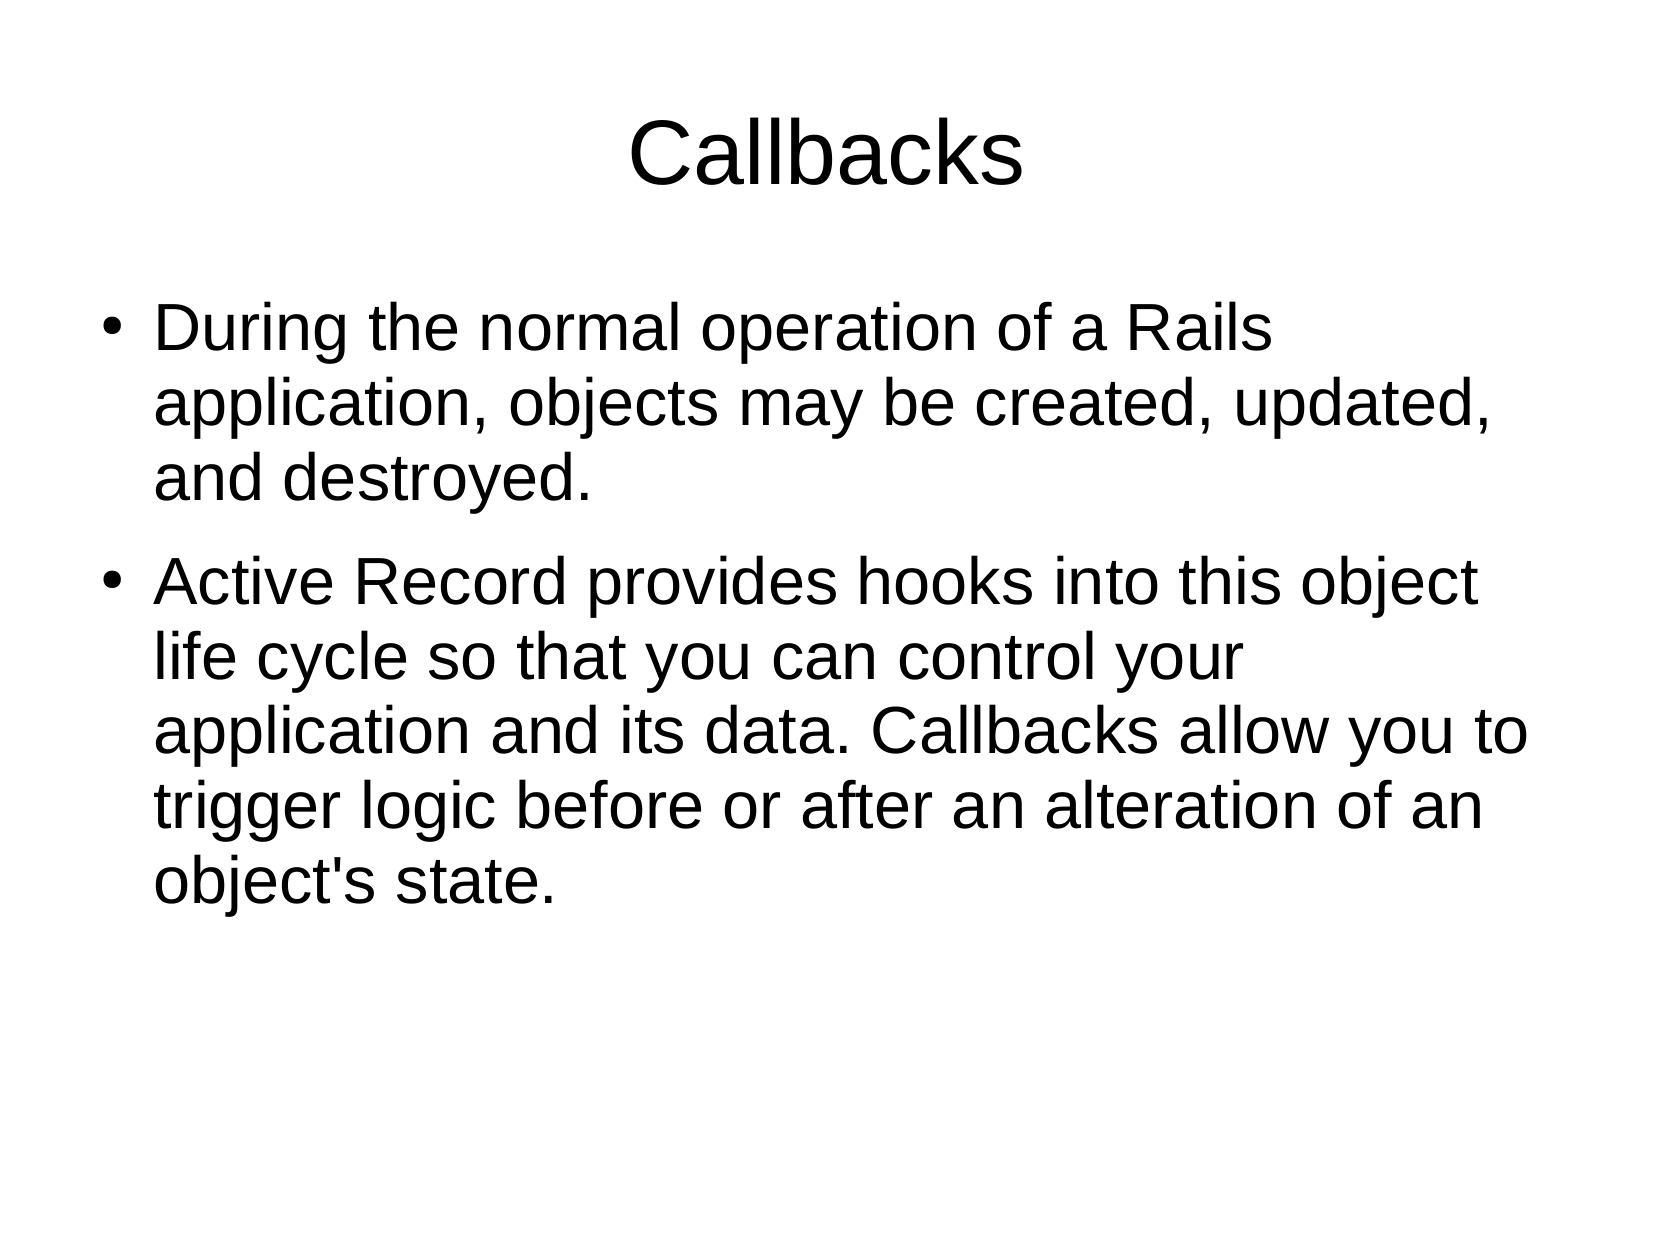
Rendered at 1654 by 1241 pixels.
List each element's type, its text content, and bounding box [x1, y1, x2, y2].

list During the normal operation of a Rails application, objects may be created, updated, and destroyed. Active Record provides hooks into this object life cycle so that you can control your application and its data. Callbacks allow you to trigger logic before or after an alteration of an object's state. [82, 290, 1571, 1010]
title Callbacks [82, 49, 1571, 257]
